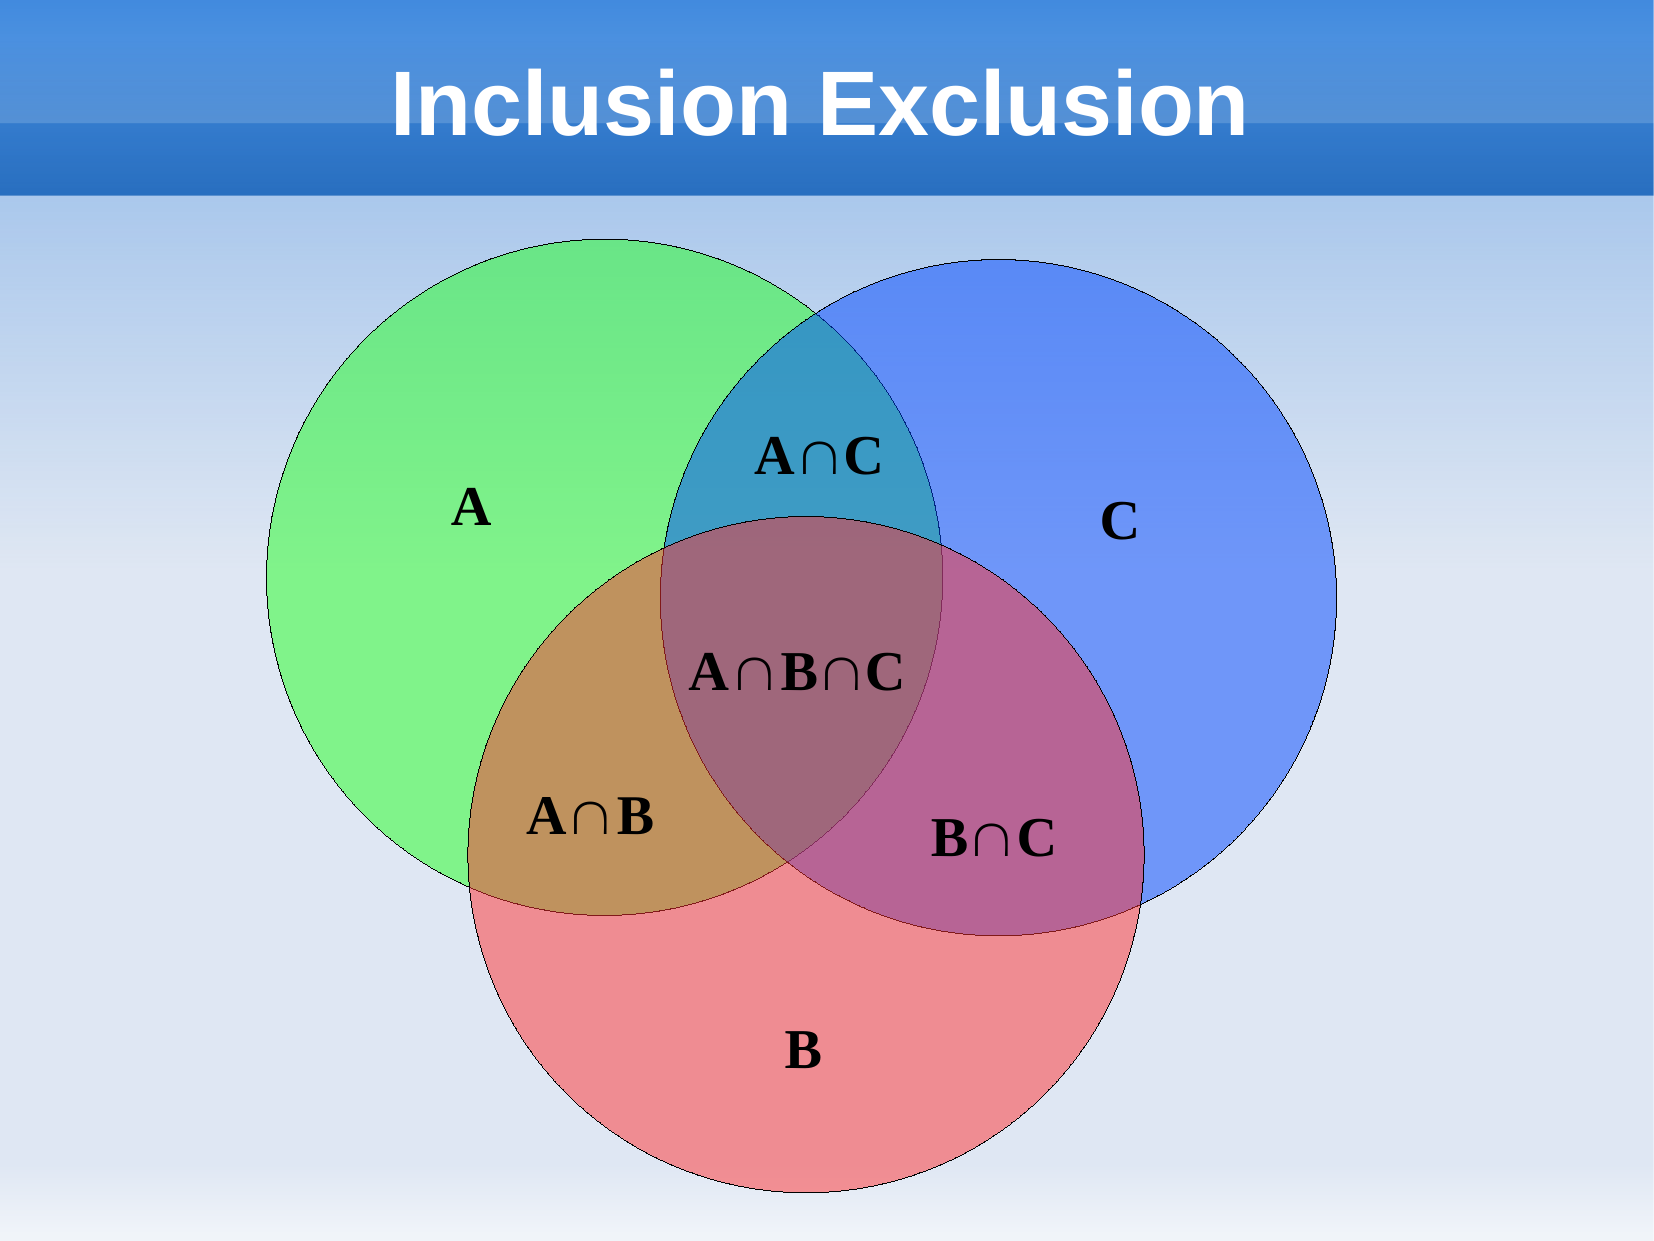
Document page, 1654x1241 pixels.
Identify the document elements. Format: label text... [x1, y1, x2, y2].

chart [746, 420, 891, 494]
chart [776, 1013, 829, 1087]
chart [443, 470, 498, 545]
chart [518, 779, 660, 853]
chart [922, 801, 1063, 876]
chart [1093, 485, 1146, 559]
title Inclusion Exclusion [76, 0, 1565, 208]
text_box [266, 239, 1337, 1193]
picture [0, 0, 1654, 1241]
chart [680, 635, 912, 709]
